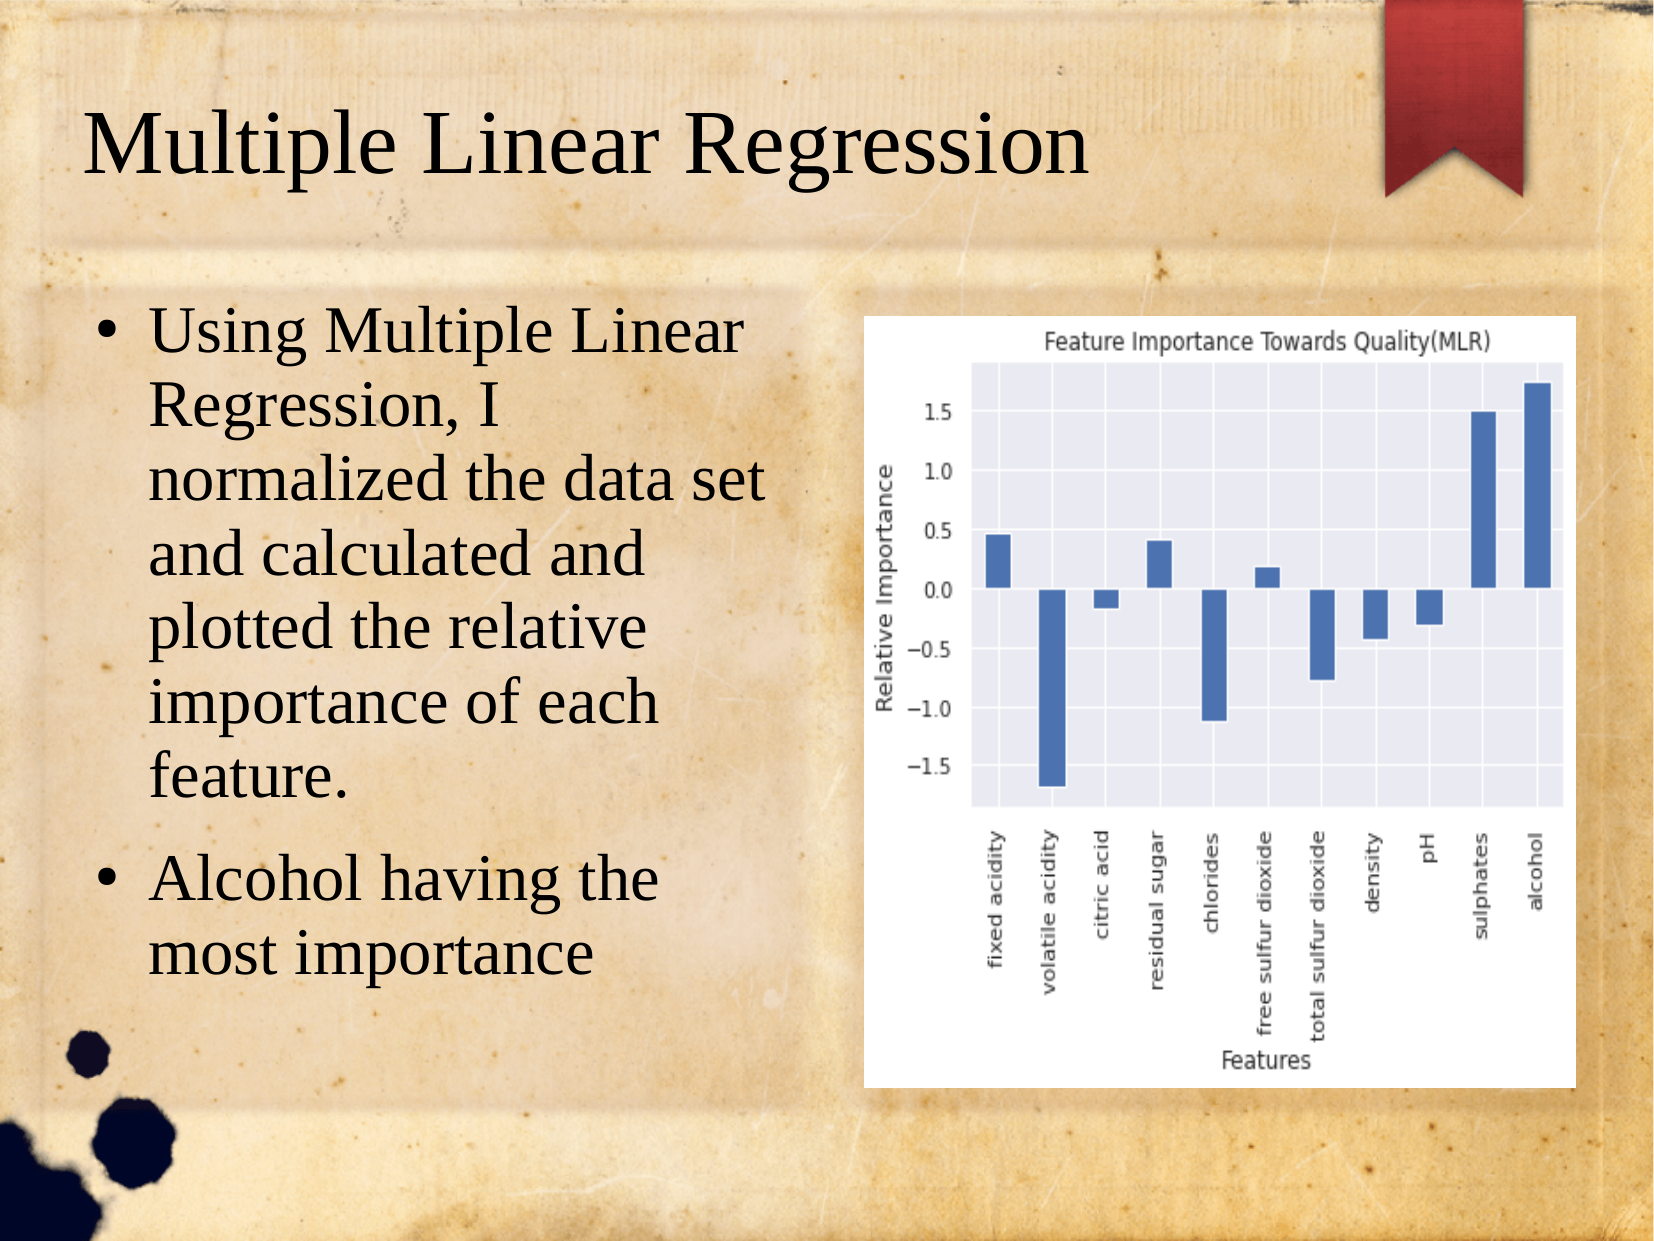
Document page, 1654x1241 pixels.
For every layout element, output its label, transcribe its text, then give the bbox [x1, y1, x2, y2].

list Using Multiple Linear Regression, I normalized the data set and calculated and plotted the relative importance of each feature. Alcohol having the most importance [77, 293, 788, 1013]
title Multiple Linear Regression [82, 49, 1347, 237]
picture [0, 0, 1654, 1241]
